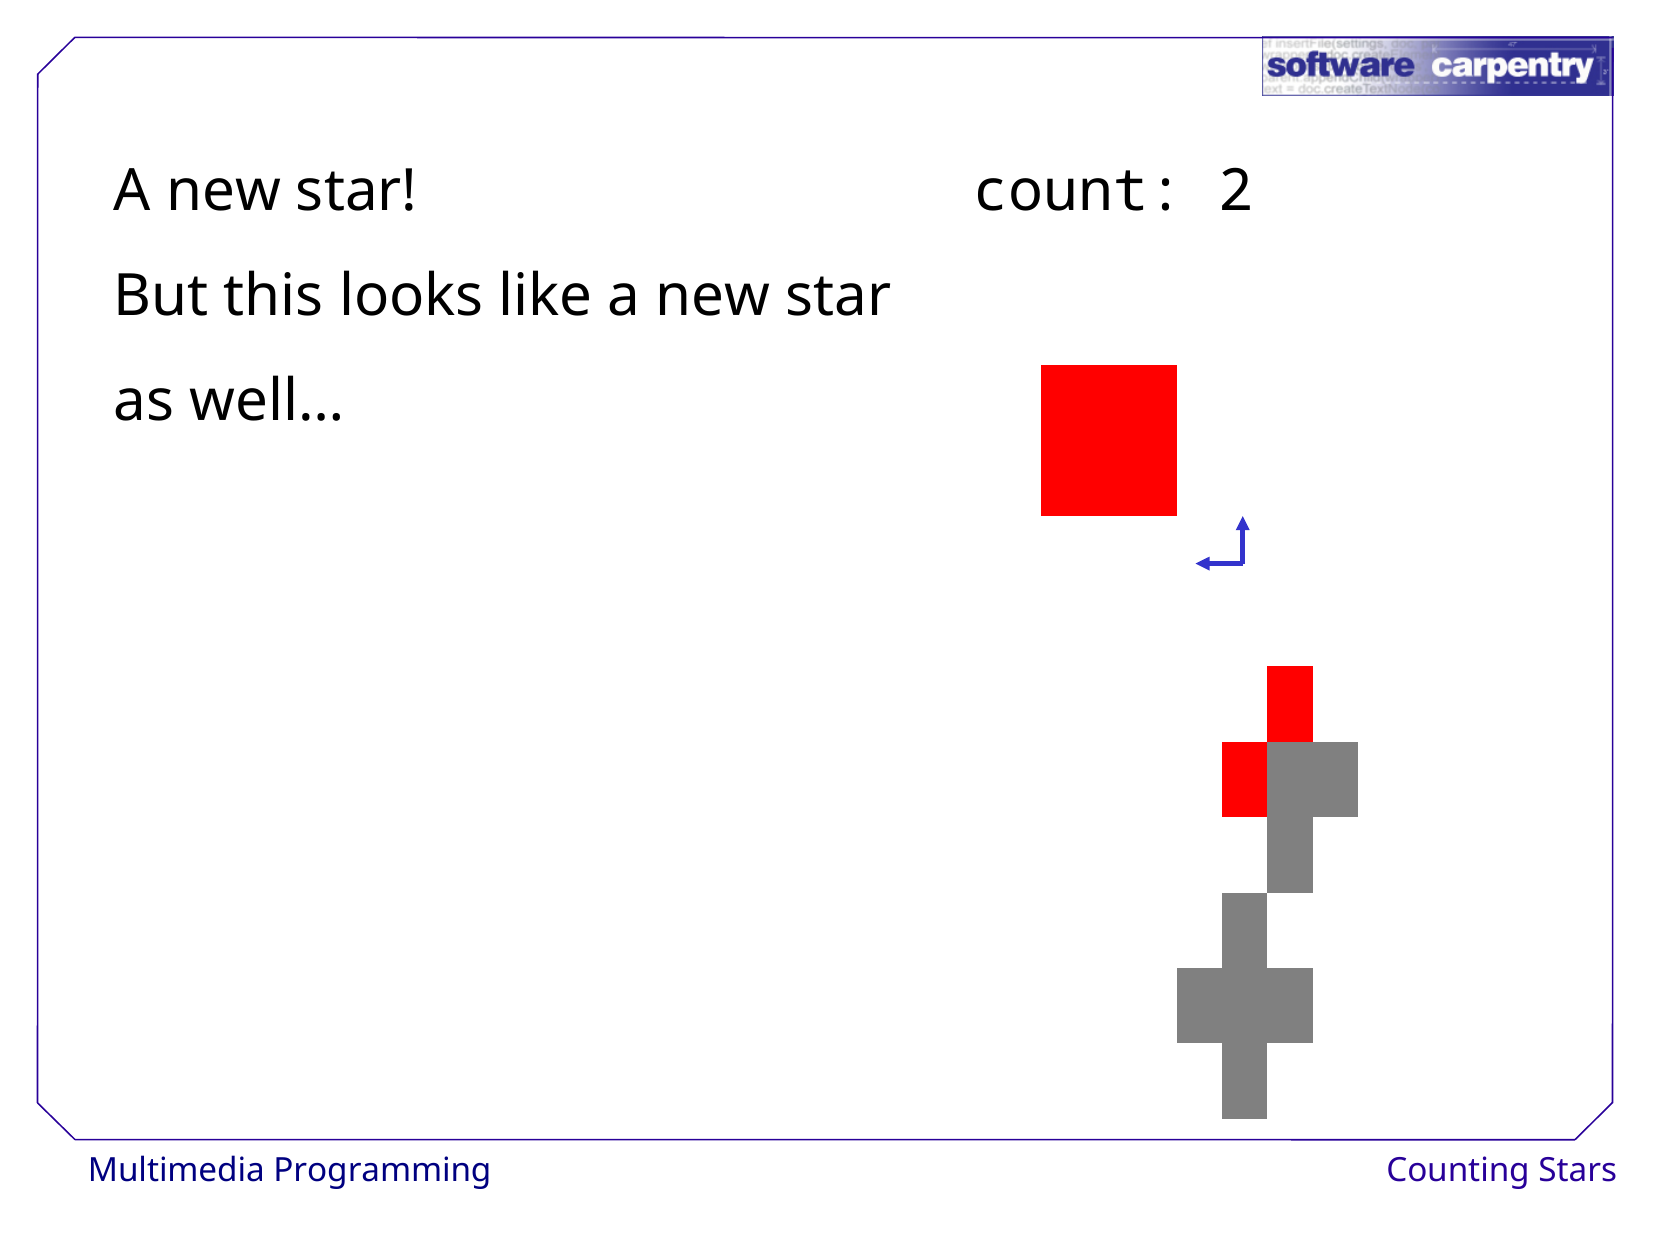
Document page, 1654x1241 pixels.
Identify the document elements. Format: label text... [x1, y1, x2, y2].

table_cell [995, 1119, 1041, 1194]
table_header [1041, 289, 1086, 365]
table_header [1358, 289, 1403, 365]
table_cell [1131, 1043, 1177, 1119]
table_header [1086, 289, 1131, 365]
table_cell [1267, 968, 1313, 1043]
table_cell [1222, 516, 1242, 561]
table_cell [995, 666, 1041, 742]
table_cell [1222, 591, 1267, 666]
table_cell [1358, 968, 1403, 1043]
table_cell [995, 591, 1041, 666]
table_cell [1222, 365, 1267, 440]
table_cell [1313, 893, 1358, 968]
picture [1262, 36, 1614, 96]
table_cell [1267, 1119, 1313, 1194]
table_cell [950, 742, 995, 817]
table_cell [950, 817, 995, 893]
table_cell [1086, 1043, 1131, 1119]
table_cell [1267, 591, 1313, 666]
table_header [1177, 289, 1222, 365]
table_cell [1177, 742, 1222, 817]
table_cell [950, 1043, 995, 1119]
table_cell [1041, 968, 1086, 1043]
table_cell [1177, 365, 1222, 440]
table_cell [1086, 591, 1131, 666]
table_cell [1267, 365, 1313, 440]
table_cell [1086, 742, 1131, 817]
table_cell [1041, 1043, 1086, 1119]
table_cell [1267, 516, 1313, 591]
table_header [1131, 289, 1177, 365]
table_cell [1358, 1043, 1403, 1119]
table_cell [1131, 516, 1177, 591]
table_cell [1267, 817, 1313, 893]
table_cell [1313, 1119, 1358, 1194]
table_cell [1041, 893, 1086, 968]
table_cell [1313, 516, 1358, 591]
table_cell [950, 516, 995, 591]
table_cell [1086, 516, 1131, 591]
table_header [1267, 289, 1313, 365]
table_cell [995, 893, 1041, 968]
table_cell [1267, 893, 1313, 968]
table_cell [1222, 968, 1267, 1043]
table_cell [950, 666, 995, 742]
table_cell [1131, 742, 1177, 817]
table_cell [1041, 365, 1086, 440]
table_cell [1267, 440, 1313, 516]
table_cell [1177, 893, 1222, 968]
table_cell [1267, 666, 1313, 742]
table_cell [995, 968, 1041, 1043]
table_cell [950, 440, 995, 516]
table_cell [1177, 516, 1222, 591]
table_cell [1313, 968, 1358, 1043]
table_cell [1131, 968, 1177, 1043]
table_cell [1041, 591, 1086, 666]
table_cell [1358, 1119, 1403, 1194]
table_cell [1177, 1119, 1222, 1194]
table_cell [1041, 1119, 1086, 1194]
table_cell [1358, 817, 1403, 893]
table_cell [1131, 893, 1177, 968]
table_cell [950, 591, 995, 666]
table_cell [1358, 666, 1403, 742]
table_cell [1086, 1119, 1131, 1194]
table_cell [995, 817, 1041, 893]
table_cell [1177, 440, 1222, 516]
table_cell [1358, 591, 1403, 666]
table_cell [1313, 365, 1358, 440]
table_cell [1313, 742, 1358, 817]
table_cell [1041, 516, 1086, 591]
table_cell [995, 365, 1041, 440]
table_cell [1131, 666, 1177, 742]
table_cell [1086, 968, 1131, 1043]
table_cell [1222, 1119, 1267, 1194]
table_cell [1222, 742, 1267, 817]
table_cell [1177, 666, 1222, 742]
table_header [995, 289, 1041, 365]
table_cell [1131, 591, 1177, 666]
table_cell [1041, 666, 1086, 742]
table_cell [1041, 440, 1086, 516]
table_cell [1177, 1043, 1222, 1119]
table_cell [1131, 440, 1177, 516]
table_cell [950, 1119, 995, 1194]
table_cell [995, 742, 1041, 817]
table_cell [1358, 516, 1403, 591]
table_cell [1222, 893, 1267, 968]
table_cell [995, 1043, 1041, 1119]
table_cell [1222, 1043, 1267, 1119]
table_cell [1222, 440, 1267, 516]
table_cell [950, 365, 995, 440]
text_box A new star! But this looks like a new star as well… [99, 109, 912, 440]
table_cell [1177, 591, 1222, 666]
table_cell [1313, 1043, 1358, 1119]
text_box count: 2 [959, 109, 1404, 231]
table_cell [1086, 817, 1131, 893]
table_cell [1131, 1119, 1177, 1194]
table_cell [1177, 817, 1222, 893]
table_header [1222, 289, 1267, 365]
table_cell [1086, 666, 1131, 742]
table_cell [1222, 666, 1267, 742]
table_cell [1131, 817, 1177, 893]
table_cell [1086, 893, 1131, 968]
table_cell [1177, 968, 1222, 1043]
table_cell [1267, 1043, 1313, 1119]
table_cell [995, 440, 1041, 516]
table_cell [1358, 440, 1403, 516]
table_cell [1131, 365, 1177, 440]
table_cell [1313, 817, 1358, 893]
table_cell [1041, 742, 1086, 817]
table_cell [950, 968, 995, 1043]
table_cell [1086, 440, 1131, 516]
table_cell [1358, 893, 1403, 968]
table_cell [950, 893, 995, 968]
table_cell [1086, 365, 1131, 440]
table_cell [1313, 591, 1358, 666]
table_header [950, 289, 995, 365]
table_cell [1222, 817, 1267, 893]
table_cell [1313, 440, 1358, 516]
table_cell [1358, 742, 1403, 817]
table_cell [1313, 666, 1358, 742]
table_cell [995, 516, 1041, 591]
table_header [1313, 289, 1358, 365]
table_cell [1358, 365, 1403, 440]
table_cell [1267, 742, 1313, 817]
table_cell [1222, 516, 1267, 591]
table_cell [1041, 817, 1086, 893]
